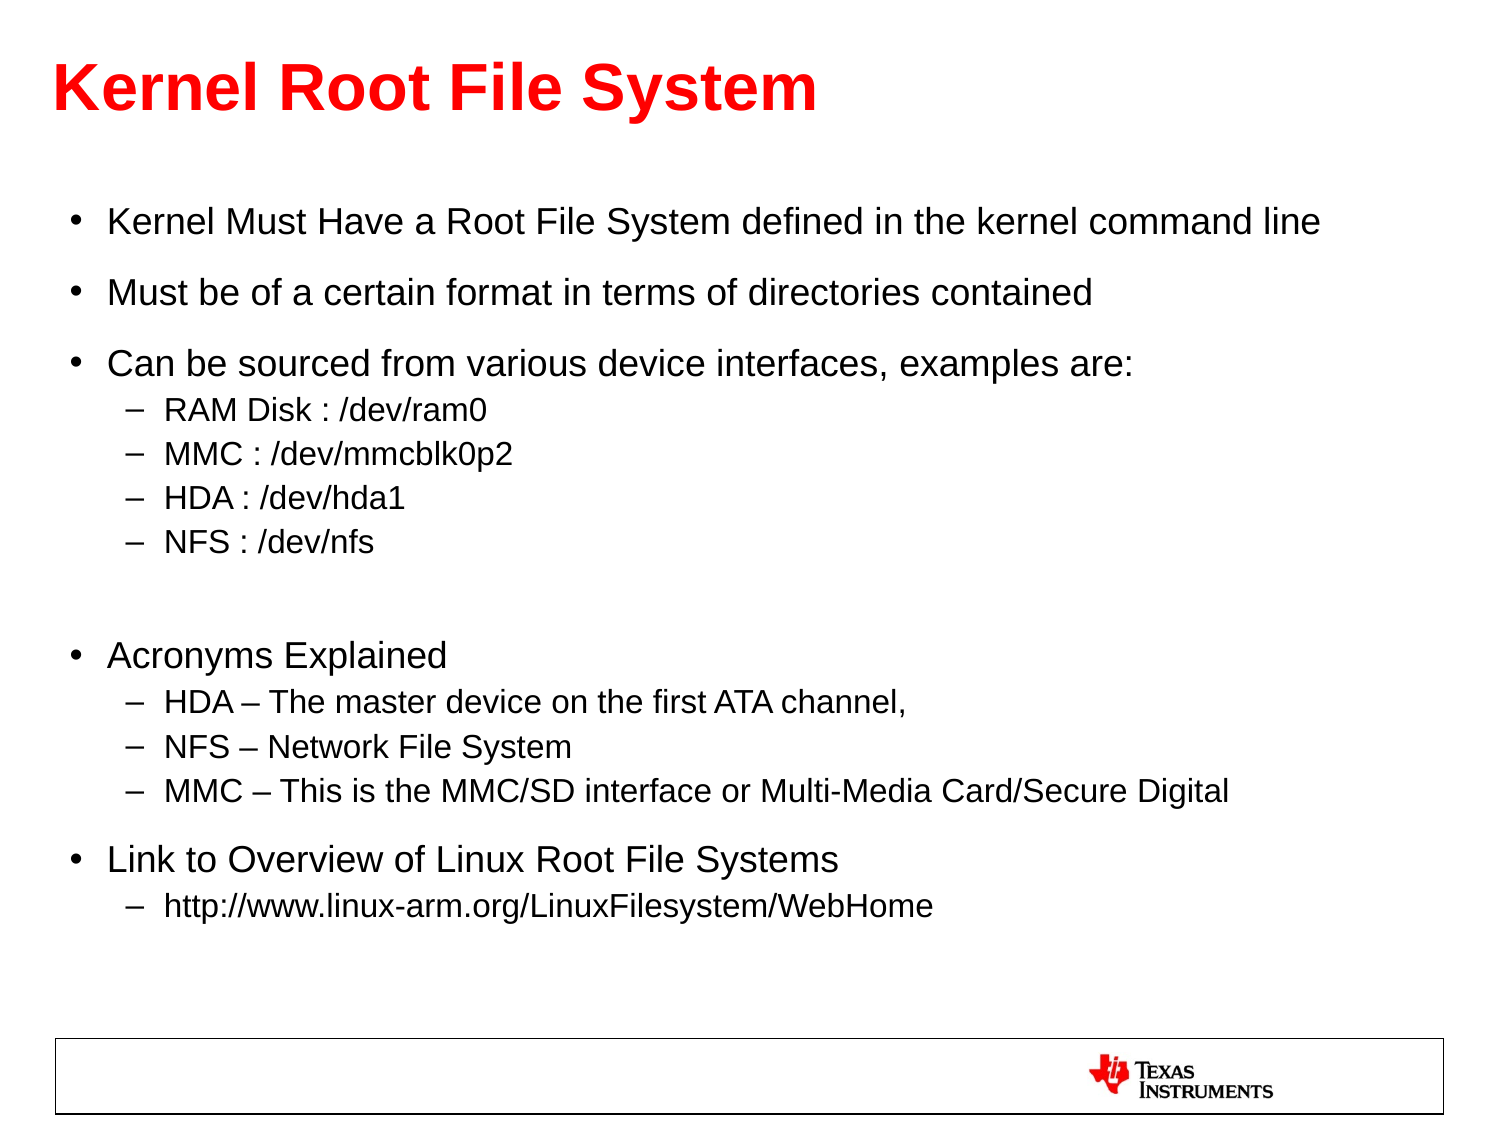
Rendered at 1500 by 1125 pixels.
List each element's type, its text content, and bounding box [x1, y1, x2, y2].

list Kernel Must Have a Root File System defined in the kernel command line Must be of a certain format in terms of directories contained Can be sourced from various device interfaces, examples are: RAM Disk : /dev/ram0 MMC : /dev/mmcblk0p2 HDA : /dev/hda1 NFS : /dev/nfs Acronyms Explained HDA – The master device on the first ATA channel, NFS – Network File System MMC – This is the MMC/SD interface or Multi-Media Card/Secure Digital Link to Overview of Linux Root File Systems http://www.linux-arm.org/LinuxFilesystem/WebHome [54, 194, 1444, 965]
title Kernel Root File System [37, 23, 1426, 158]
picture [1087, 1052, 1274, 1099]
